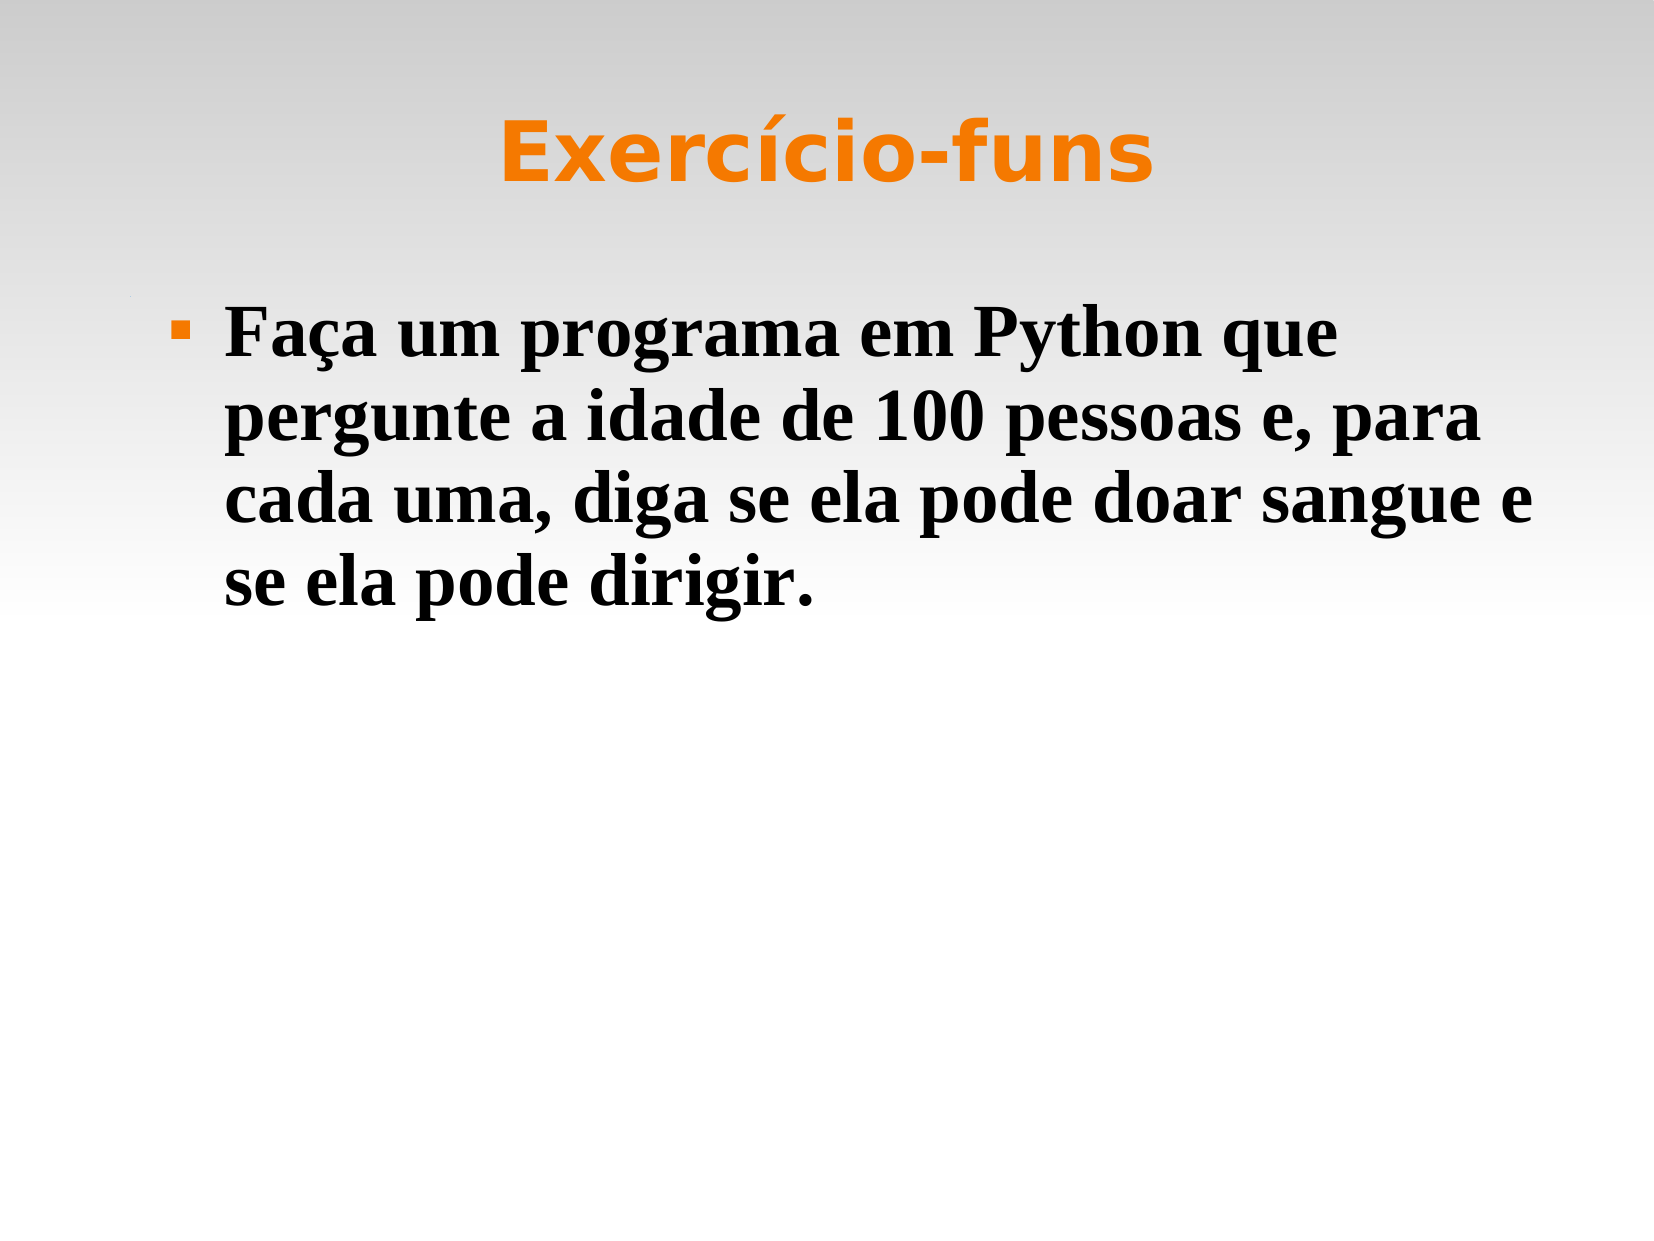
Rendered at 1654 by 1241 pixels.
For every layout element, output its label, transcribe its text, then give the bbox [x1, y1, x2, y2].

list Faça um programa em Python que pergunte a idade de 100 pessoas e, para cada uma, diga se ela pode doar sangue e se ela pode dirigir. [82, 290, 1571, 1109]
title Exercício-funs [82, 49, 1571, 257]
